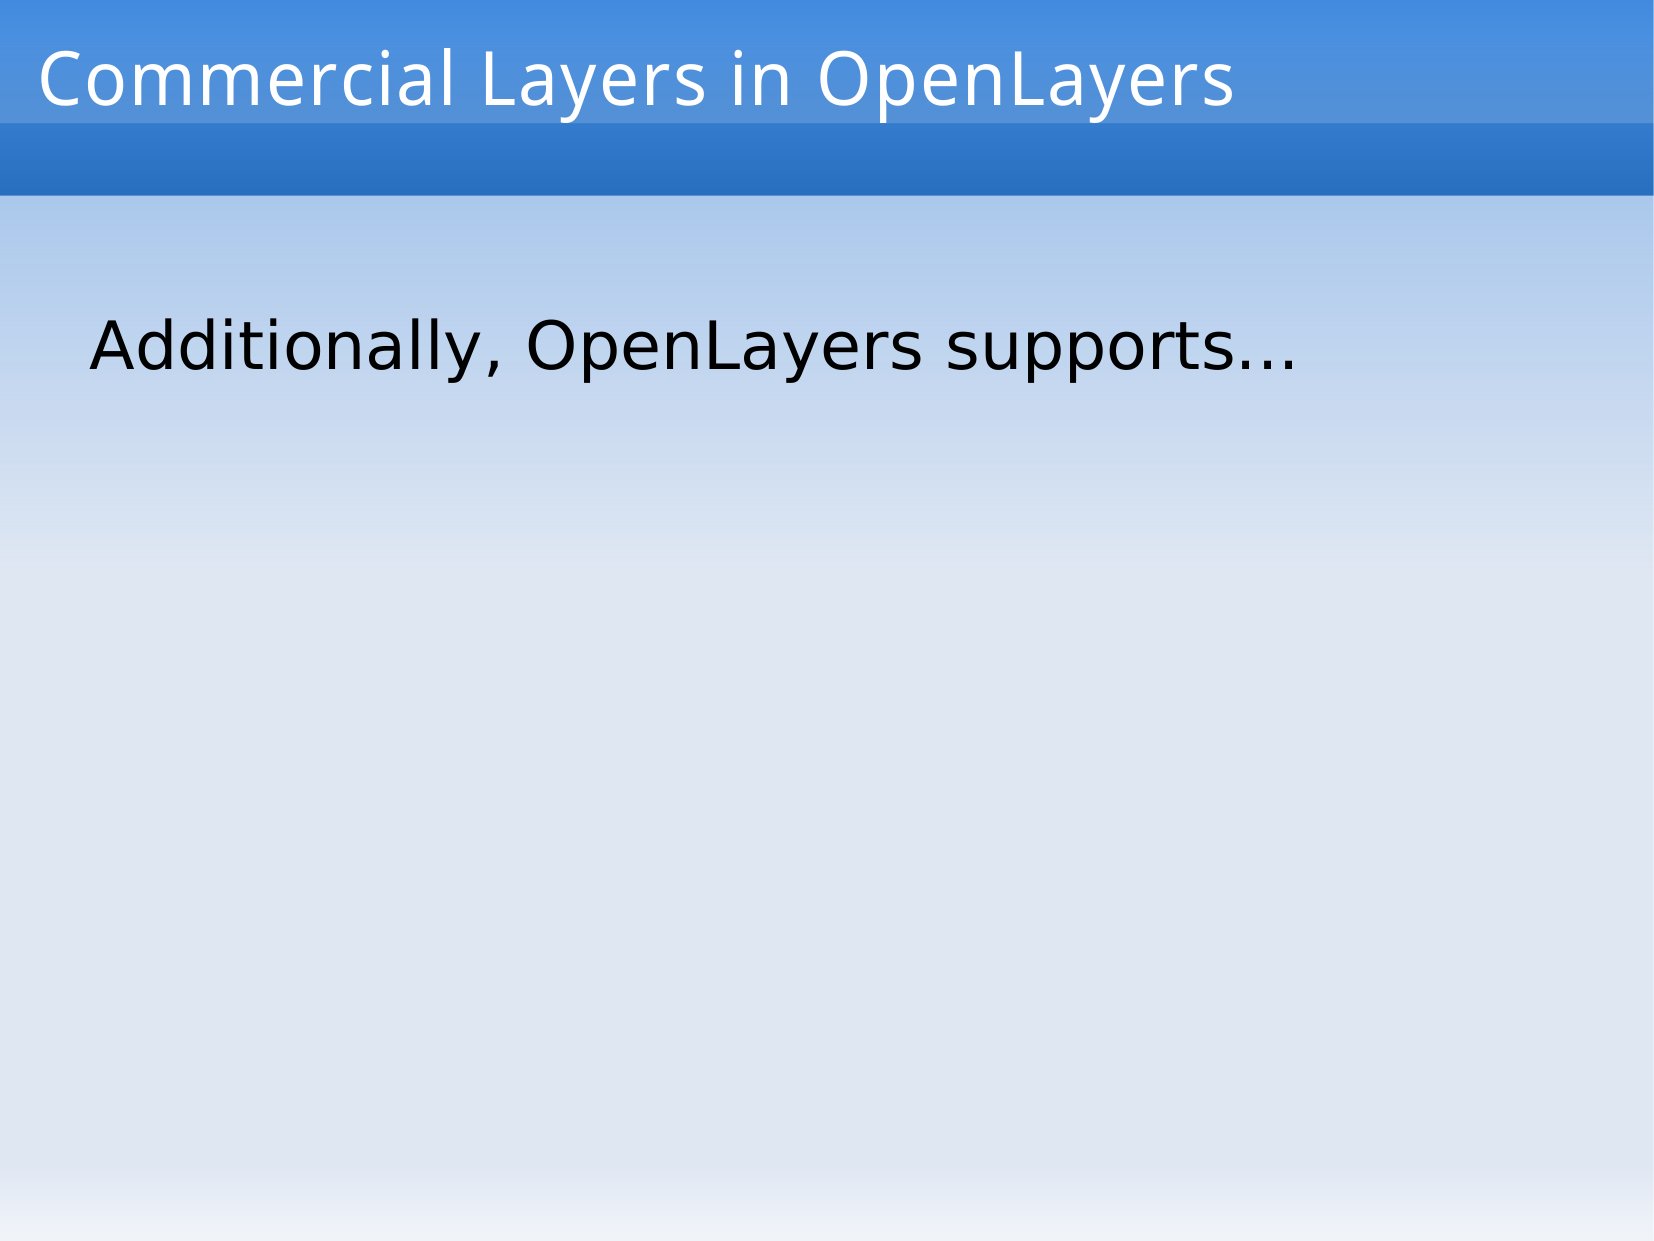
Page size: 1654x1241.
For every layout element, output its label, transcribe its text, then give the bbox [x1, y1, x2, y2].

title Commercial Layers in OpenLayers [37, 2, 1463, 151]
picture [0, 0, 1654, 1241]
text_box Additionally, OpenLayers supports... [75, 300, 1576, 393]
